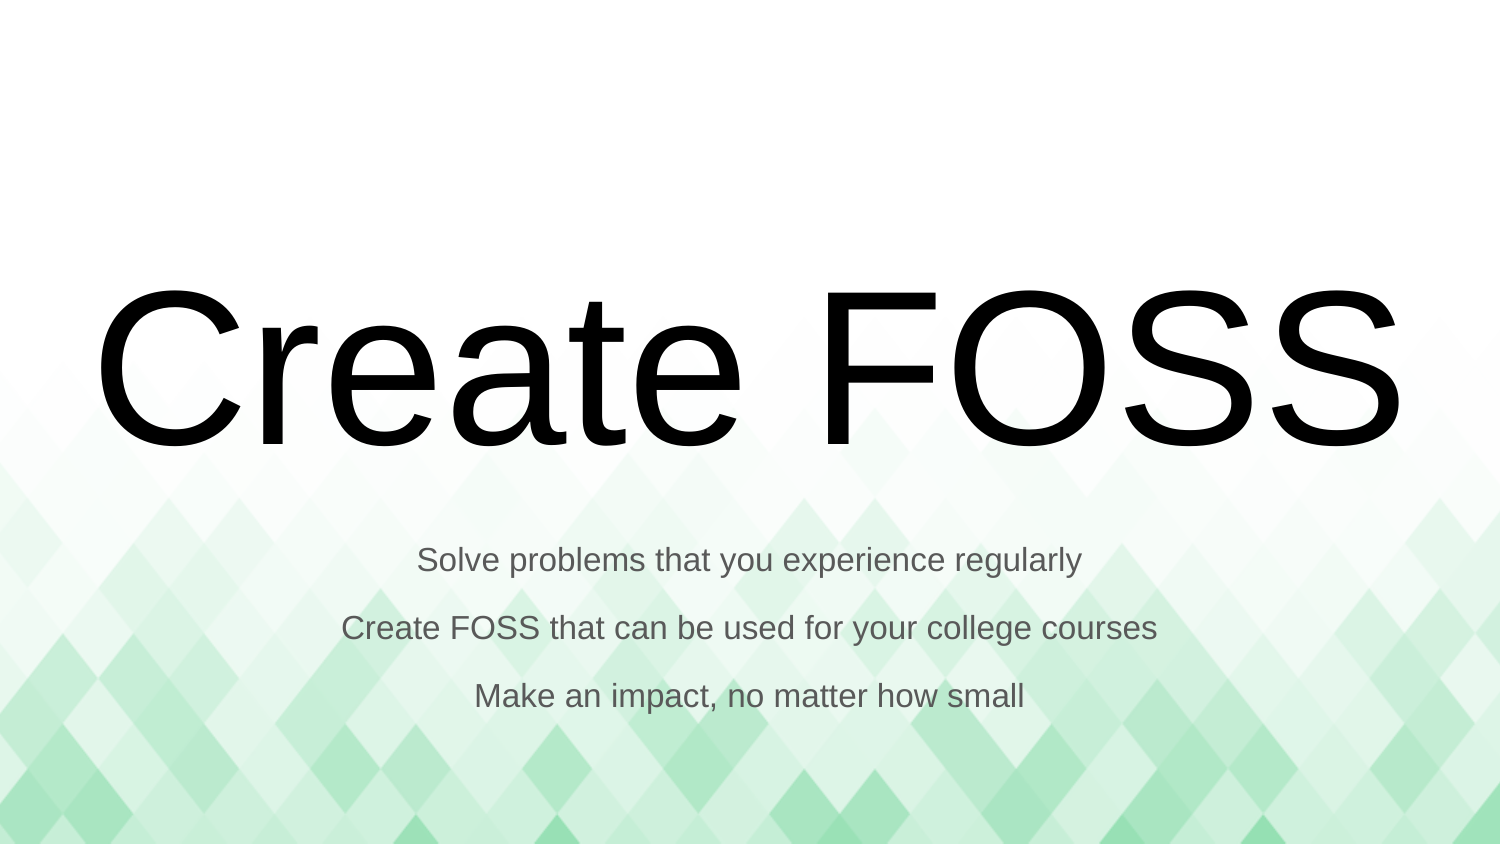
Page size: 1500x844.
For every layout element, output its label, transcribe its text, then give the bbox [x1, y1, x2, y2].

picture [0, 0, 1500, 844]
list Solve problems that you experience regularly Create FOSS that can be used for your college courses Make an impact, no matter how small [51, 517, 1449, 731]
title Create FOSS [51, 181, 1449, 504]
